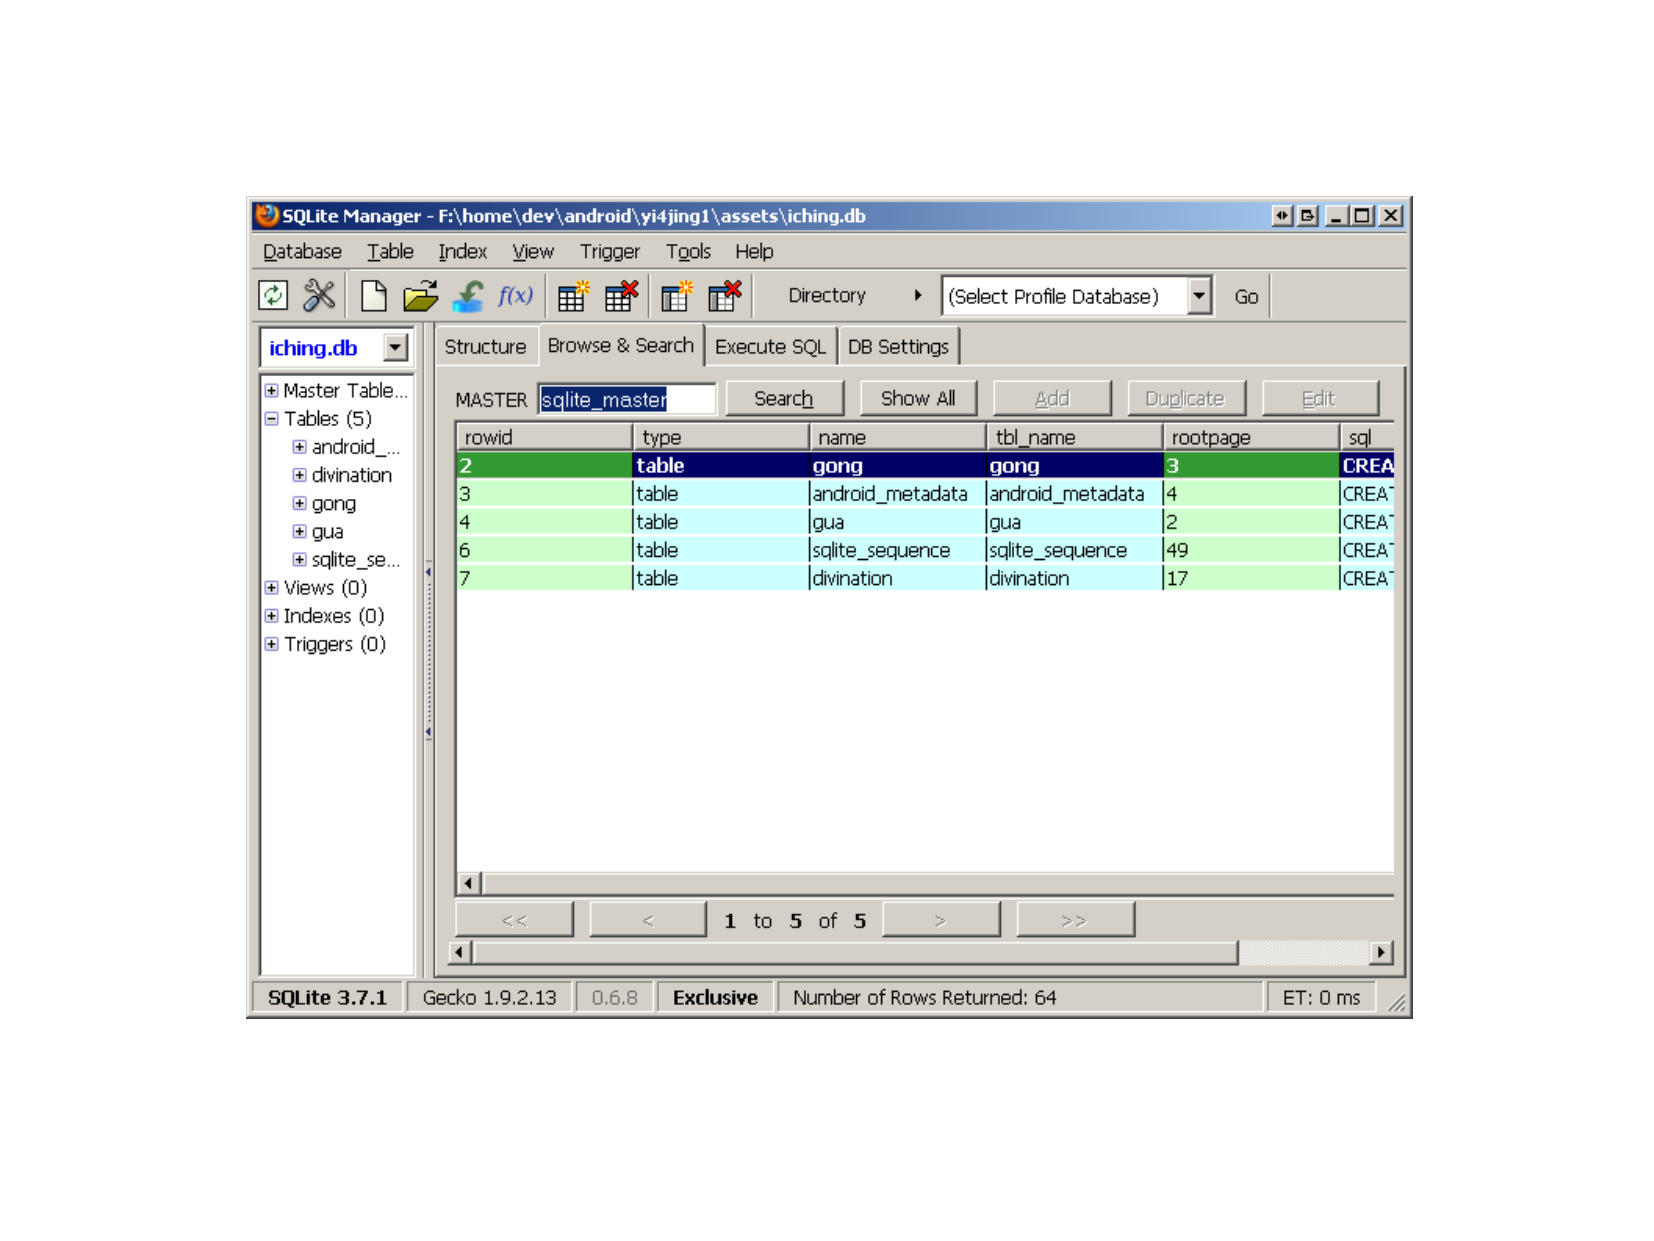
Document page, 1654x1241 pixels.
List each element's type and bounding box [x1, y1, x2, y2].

picture [246, 196, 1413, 1019]
